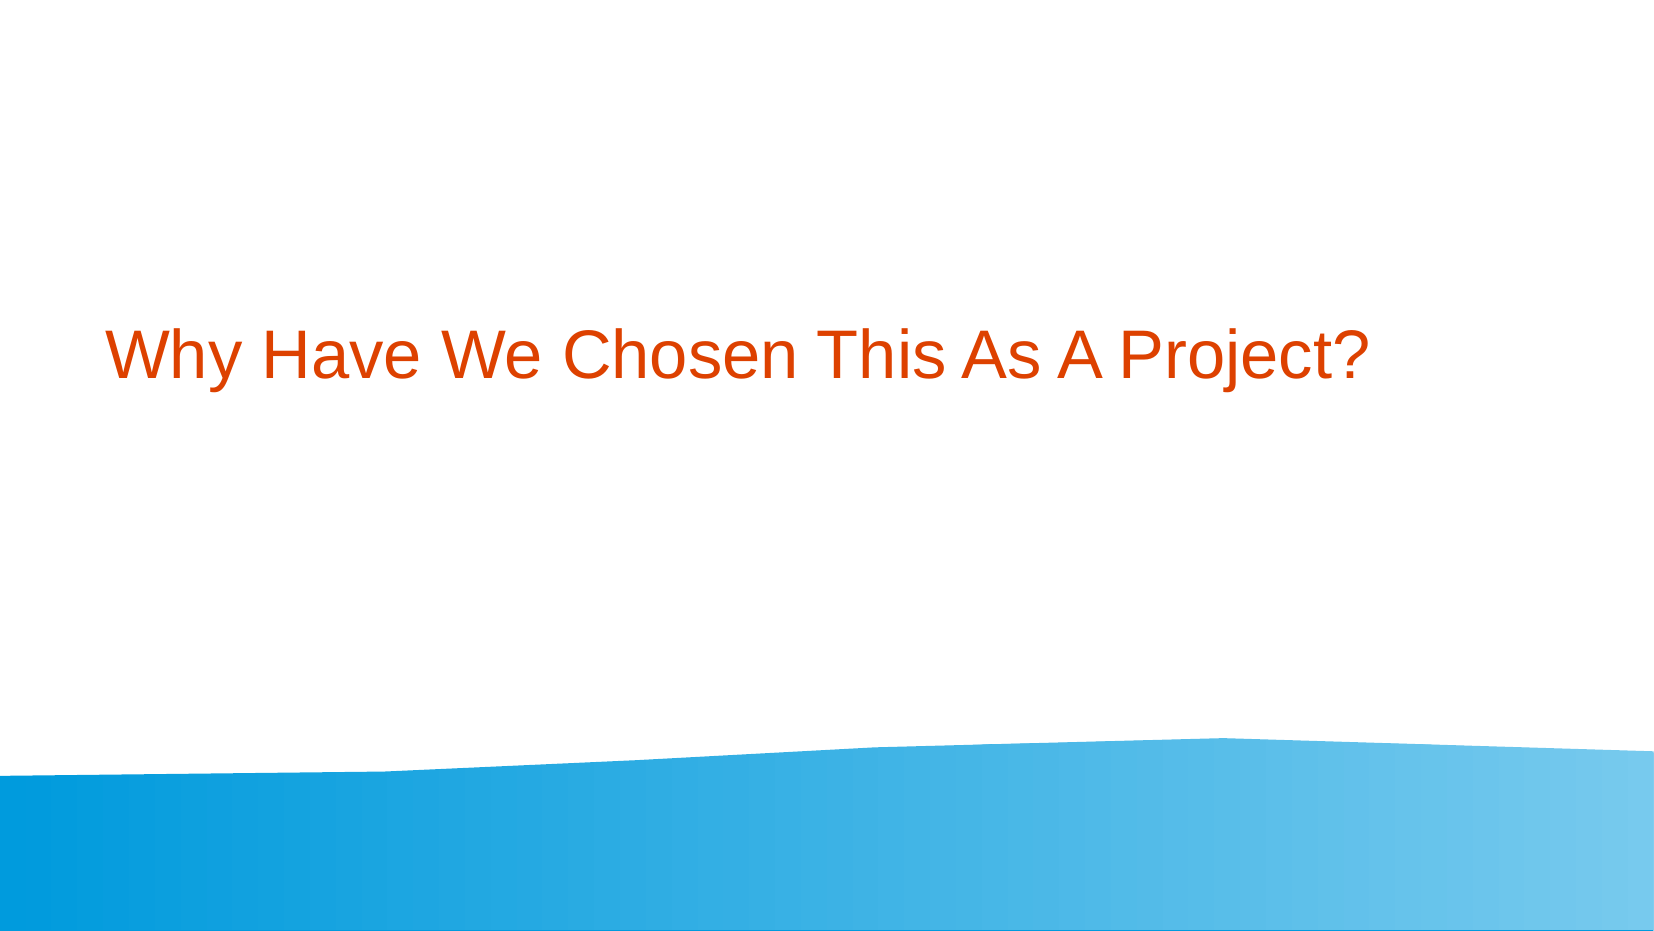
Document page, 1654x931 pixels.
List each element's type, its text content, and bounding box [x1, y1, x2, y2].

title Why Have We Chosen This As A Project? [0, 265, 1477, 443]
